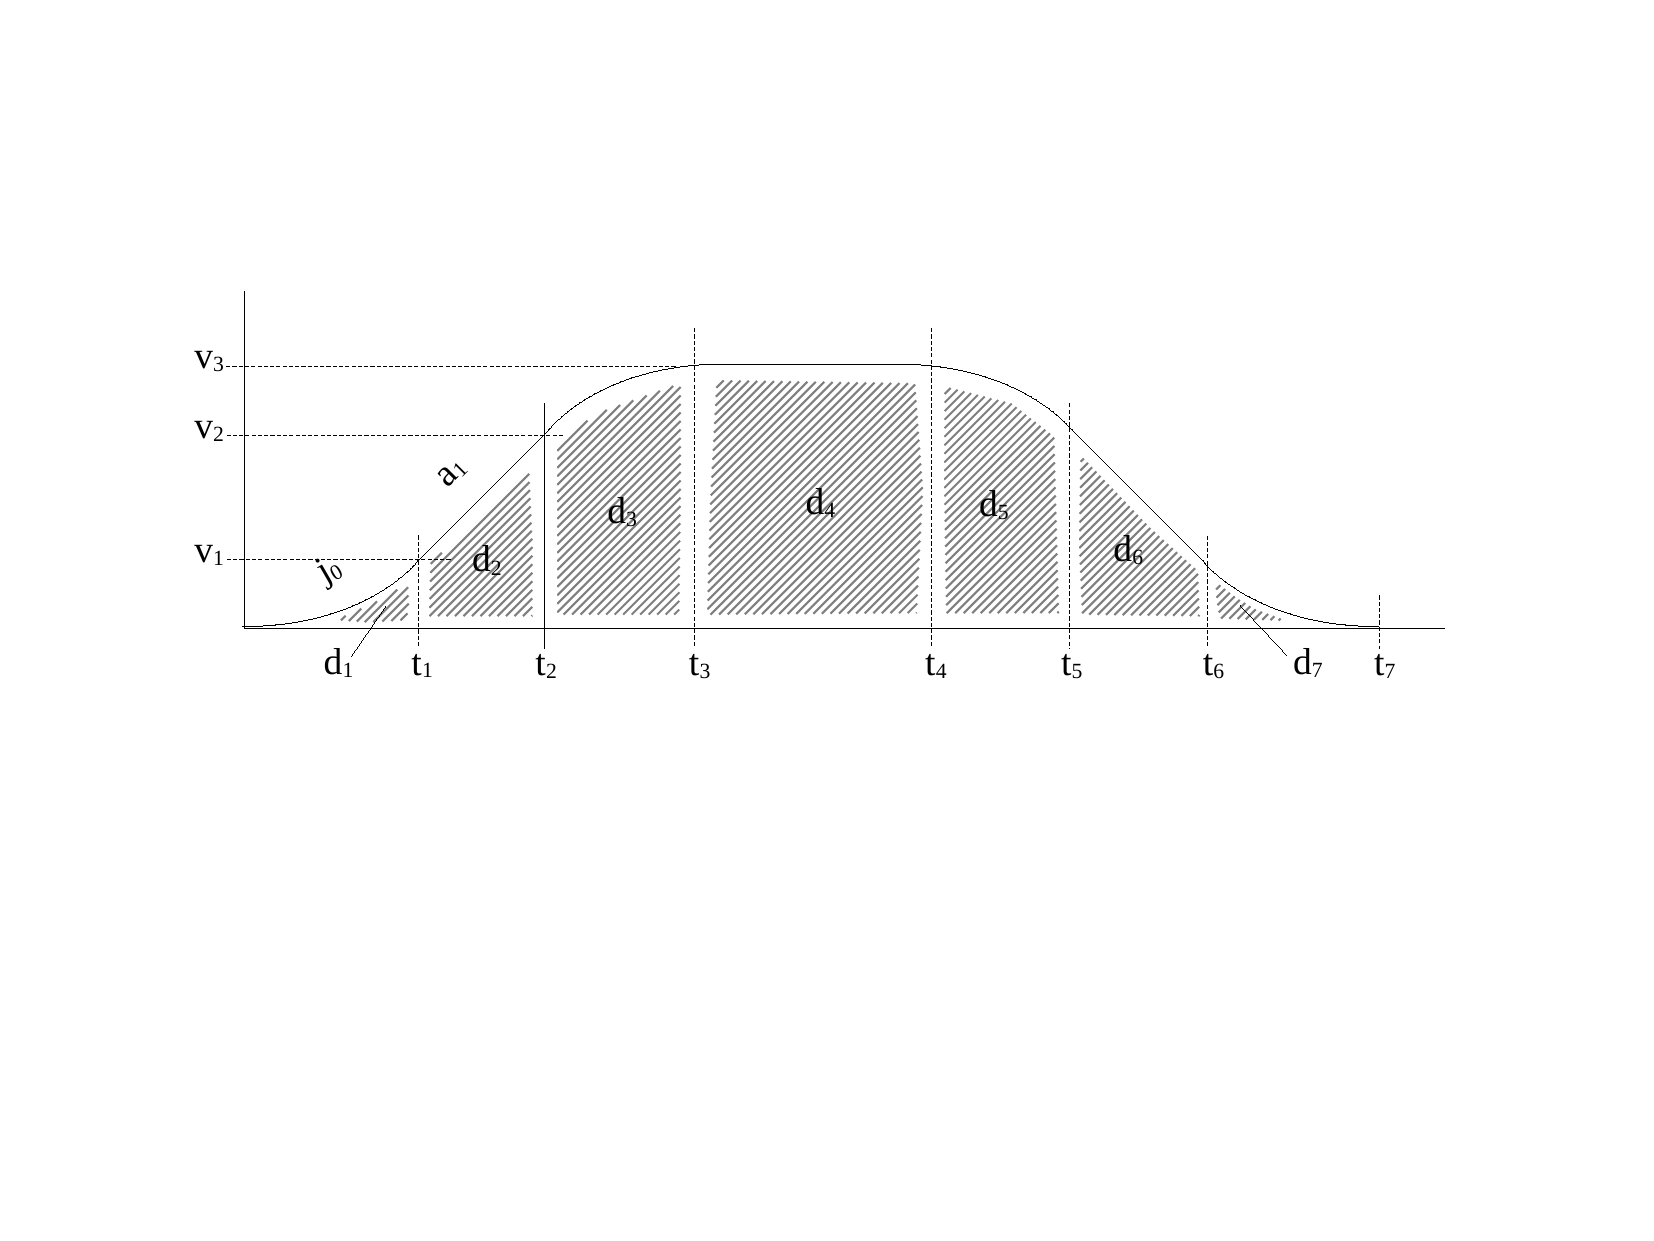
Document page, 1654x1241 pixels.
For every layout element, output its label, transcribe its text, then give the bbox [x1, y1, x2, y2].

text_box v2 [179, 399, 239, 470]
text_box [1215, 581, 1287, 621]
text_box j0 [291, 530, 372, 618]
text_box d5 [964, 475, 1024, 547]
text_box t6 [1188, 634, 1240, 706]
text_box a1 [407, 429, 500, 521]
text_box d2 [457, 531, 464, 537]
text_box [944, 386, 1059, 614]
text_box [336, 583, 409, 623]
text_box [1079, 455, 1200, 617]
text_box d7 [1278, 634, 1338, 706]
text_box t2 [520, 634, 572, 706]
text_box t1 [396, 634, 448, 706]
text_box v1 [179, 521, 239, 594]
text_box t7 [1359, 634, 1411, 706]
text_box d3 [592, 482, 652, 555]
text_box t3 [674, 634, 726, 706]
text_box [707, 380, 923, 615]
text_box d1 [308, 633, 369, 705]
text_box [429, 472, 533, 617]
text_box [557, 383, 681, 615]
text_box t4 [910, 634, 962, 706]
text_box d6 [1098, 520, 1159, 593]
text_box t5 [1046, 634, 1098, 706]
text_box v3 [179, 327, 239, 399]
text_box d4 [790, 473, 851, 546]
